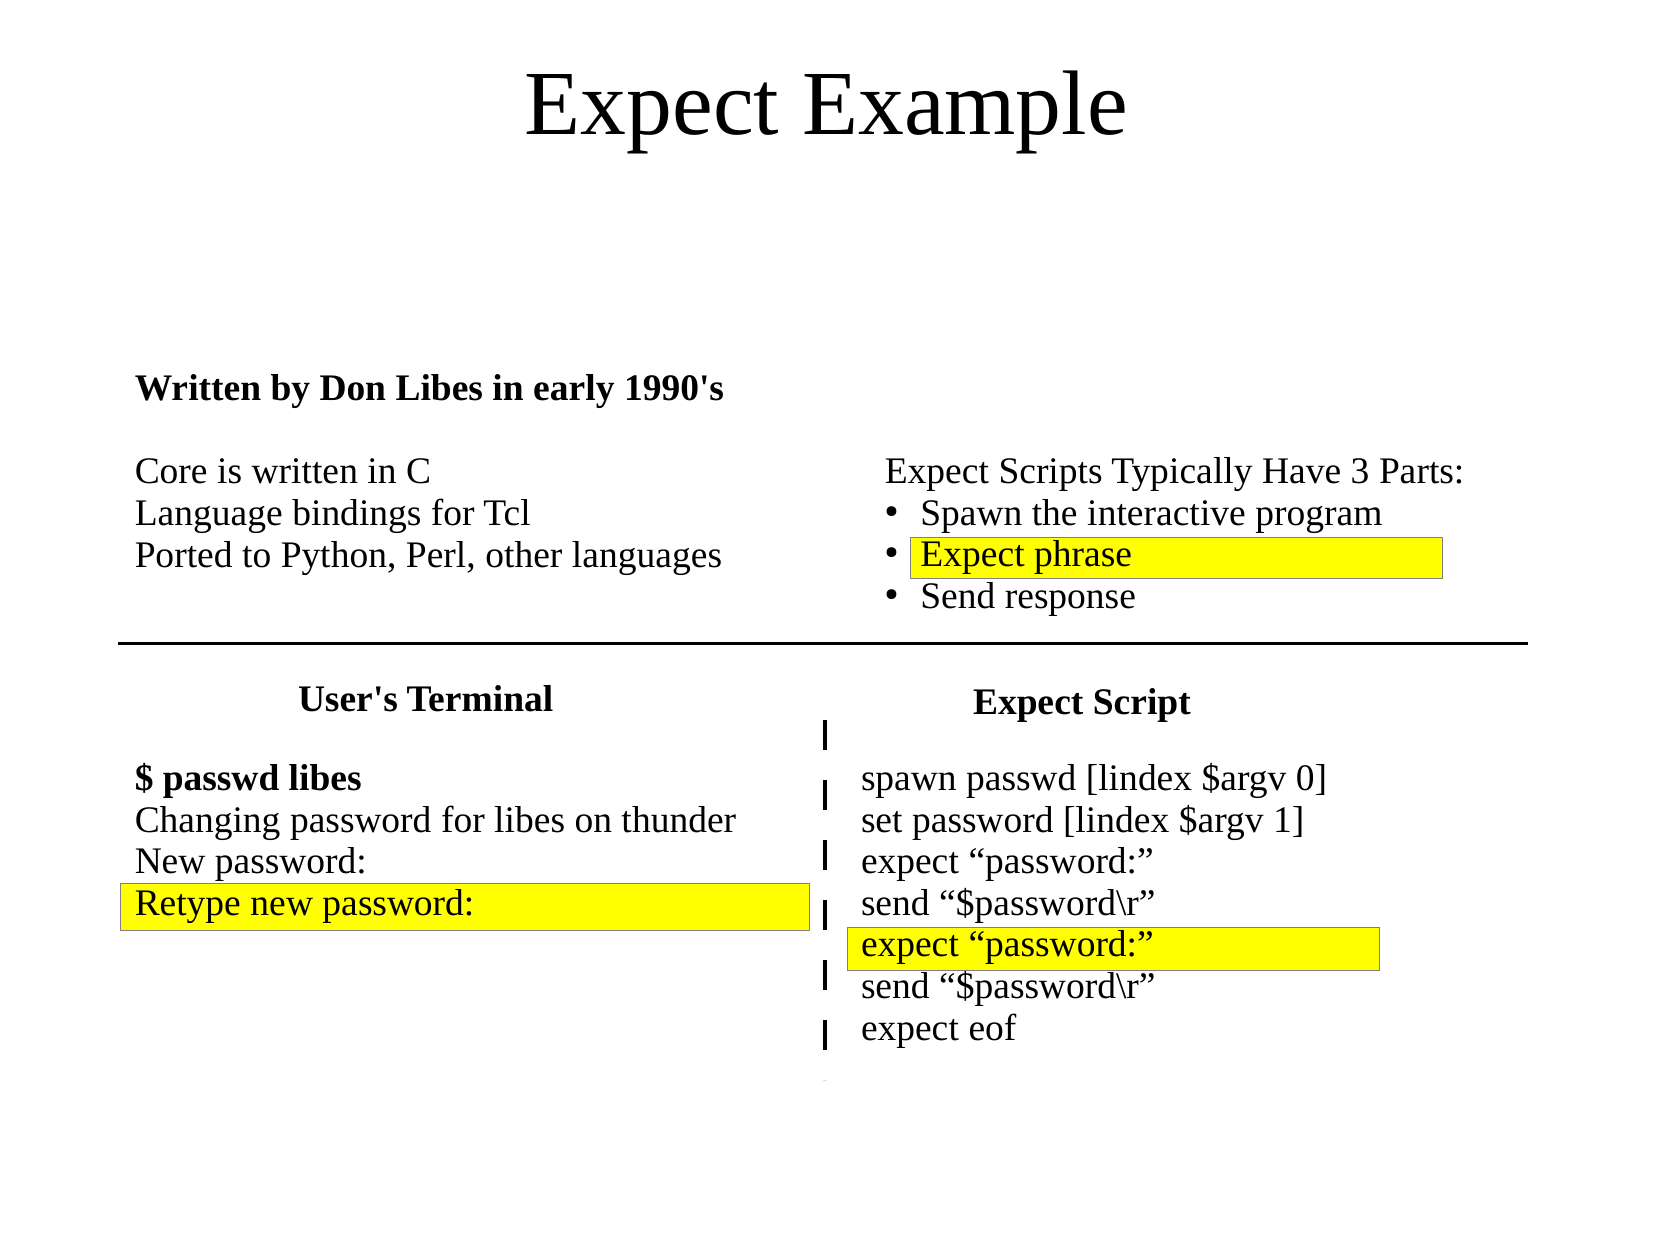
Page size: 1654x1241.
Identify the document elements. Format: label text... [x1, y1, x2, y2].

text_box [752, 883, 810, 931]
title Expect Example [82, 52, 1571, 155]
text_box Written by Don Libes in early 1990's Core is written in C Language bindings for Tcl Ported to Python, Perl, other languages [120, 360, 741, 583]
text_box $ passwd libes Changing password for libes on thunder New password: Retype new password: [120, 749, 752, 931]
text_box Expect Scripts Typically Have 3 Parts: Spawn the interactive program Expect phrase Send response [870, 442, 1482, 624]
text_box [1343, 927, 1380, 971]
text_box spawn passwd [lindex $argv 0] set password [lindex $argv 1] expect “password:” send “$password\r” expect “password:” send “$password\r” expect eof [846, 749, 1343, 1056]
text_box User's Terminal [283, 670, 569, 728]
text_box Expect Script [958, 673, 1207, 730]
